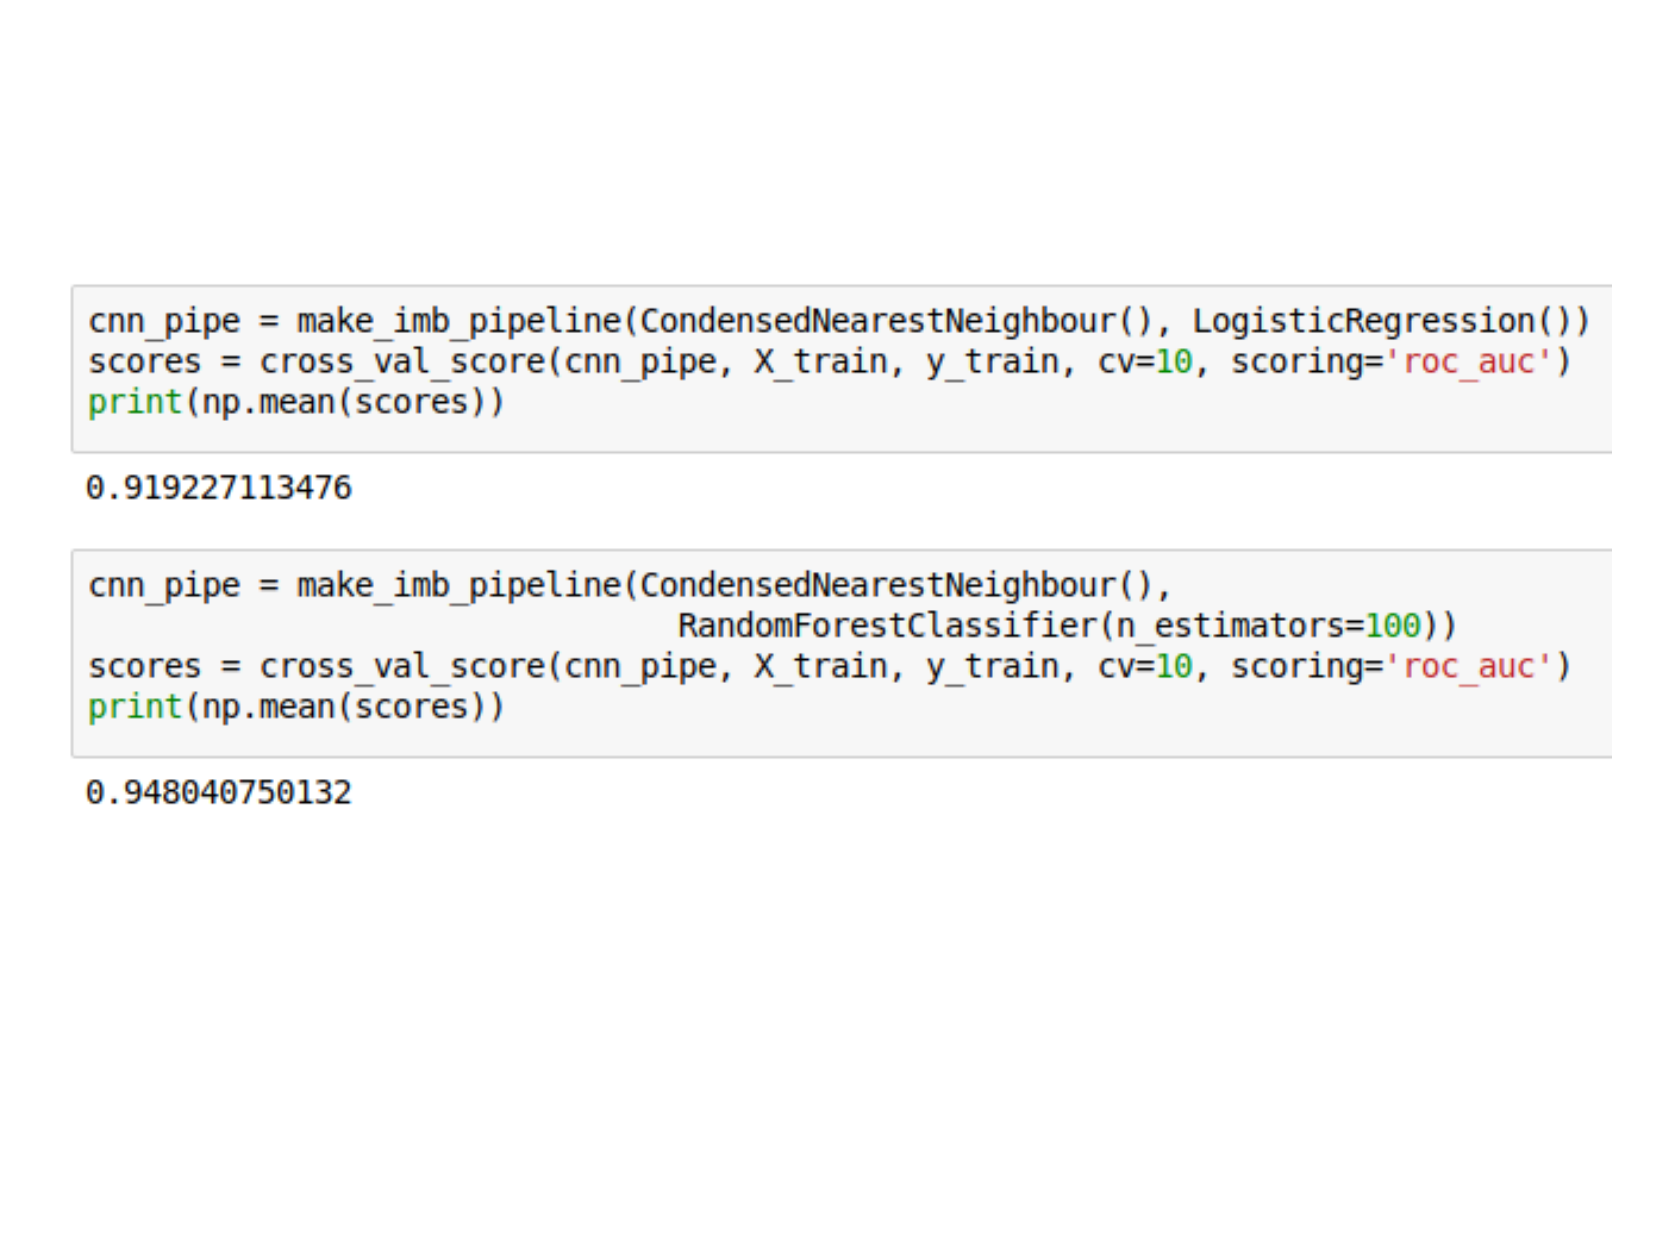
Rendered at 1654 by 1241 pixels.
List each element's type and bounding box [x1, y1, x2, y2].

picture [62, 271, 1612, 841]
